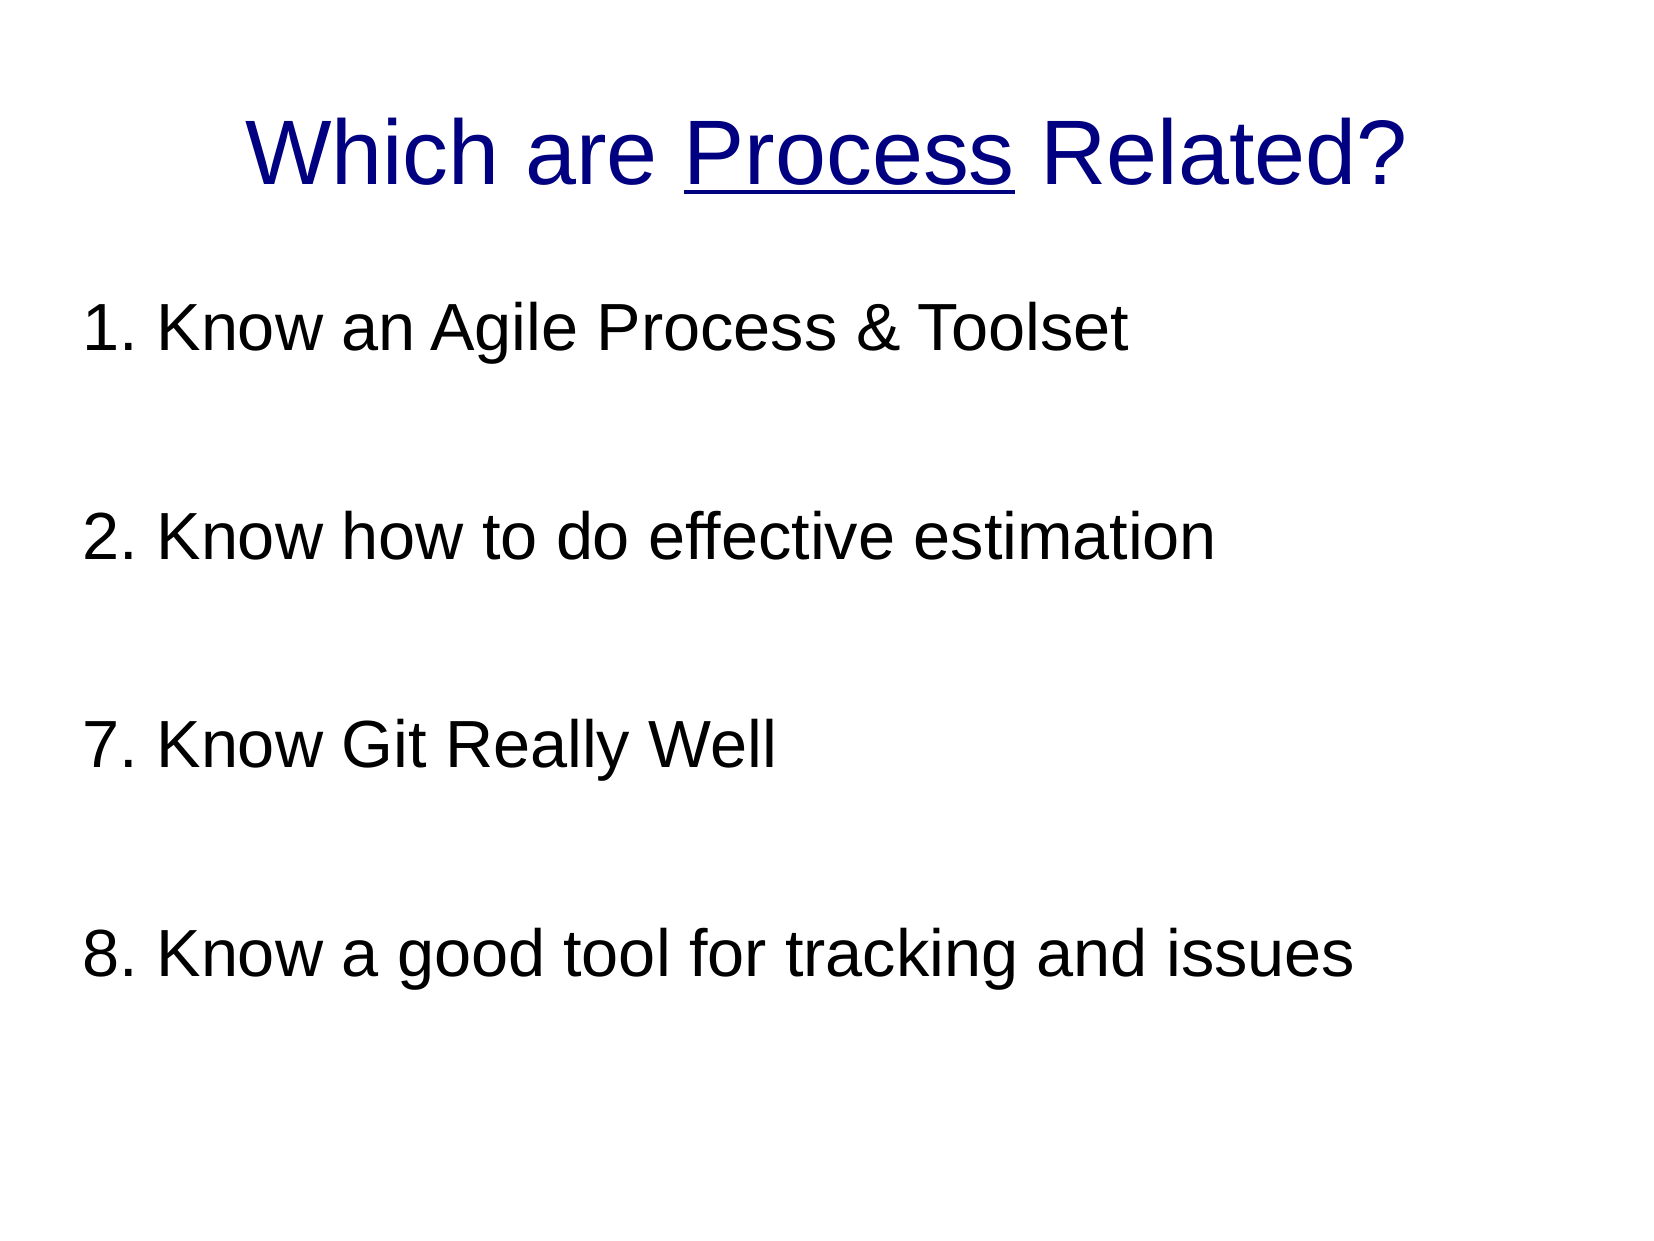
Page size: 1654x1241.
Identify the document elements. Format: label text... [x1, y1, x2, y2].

title Which are Process Related? [82, 49, 1571, 257]
list 1. Know an Agile Process & Toolset 2. Know how to do effective estimation 7. Know Git Really Well 8. Know a good tool for tracking and issues [82, 290, 1571, 1201]
